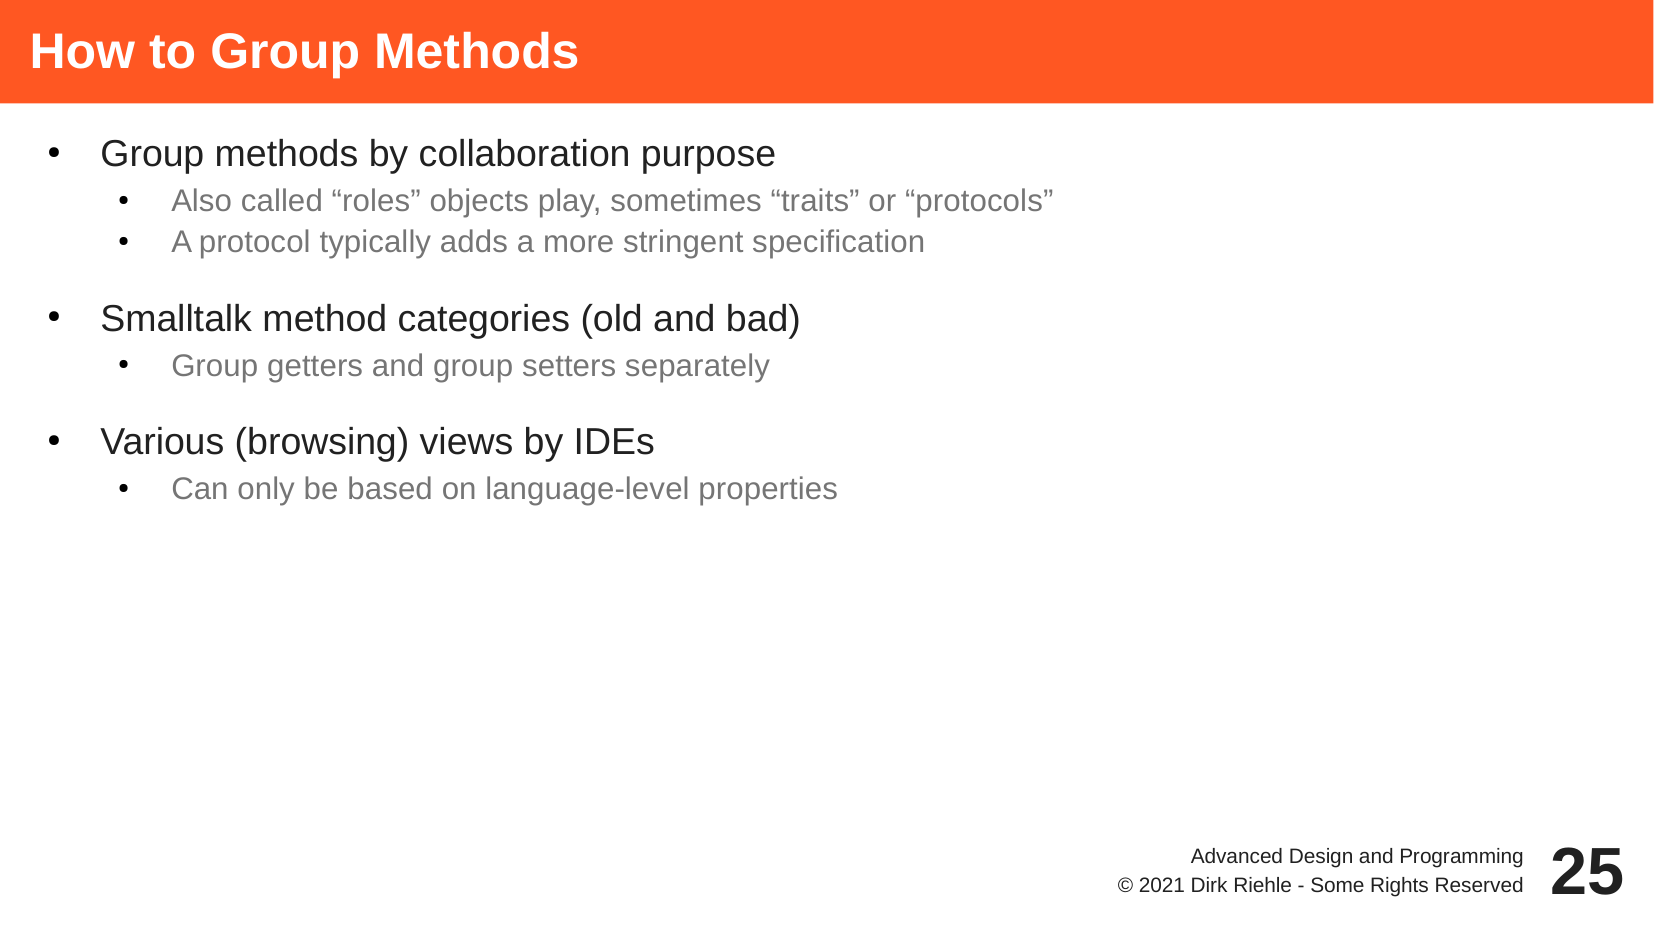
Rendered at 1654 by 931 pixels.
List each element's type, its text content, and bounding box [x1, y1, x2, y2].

title How to Group Methods [0, 0, 1654, 104]
list Group methods by collaboration purpose Also called “roles” objects play, sometimes “traits” or “protocols” A protocol typically adds a more stringent specification Smalltalk method categories (old and bad) Group getters and group setters separately Various (browsing) views by IDEs Can only be based on language-level properties [29, 132, 1625, 813]
